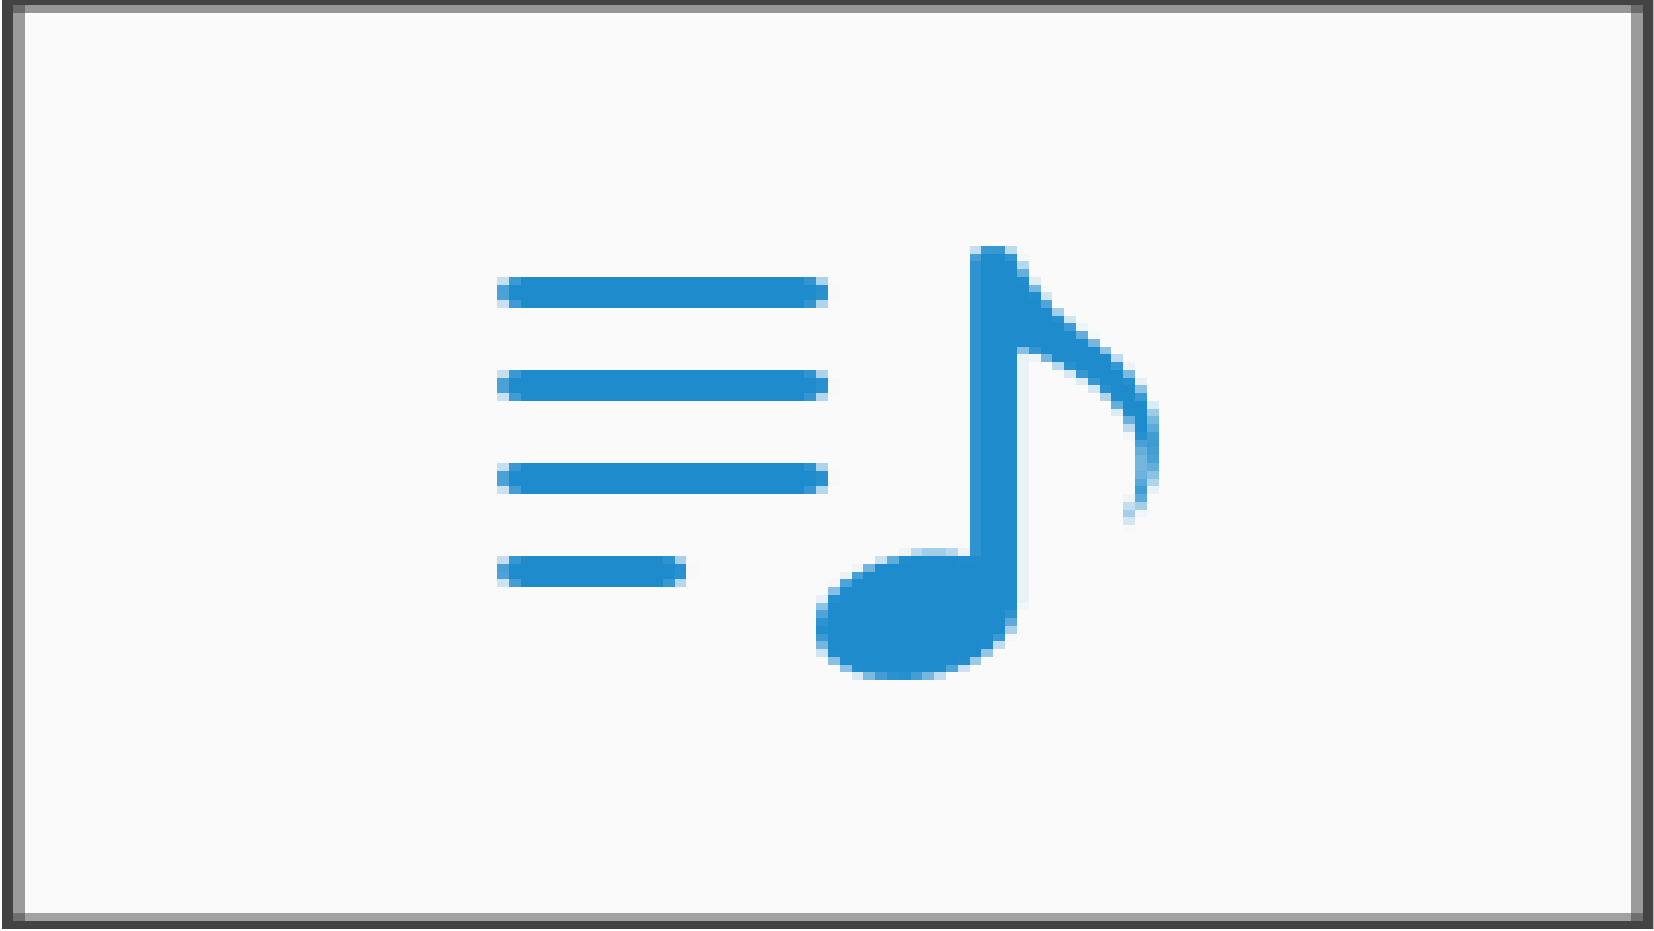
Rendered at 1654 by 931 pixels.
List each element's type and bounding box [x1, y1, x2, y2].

text_box [1, 0, 1654, 930]
